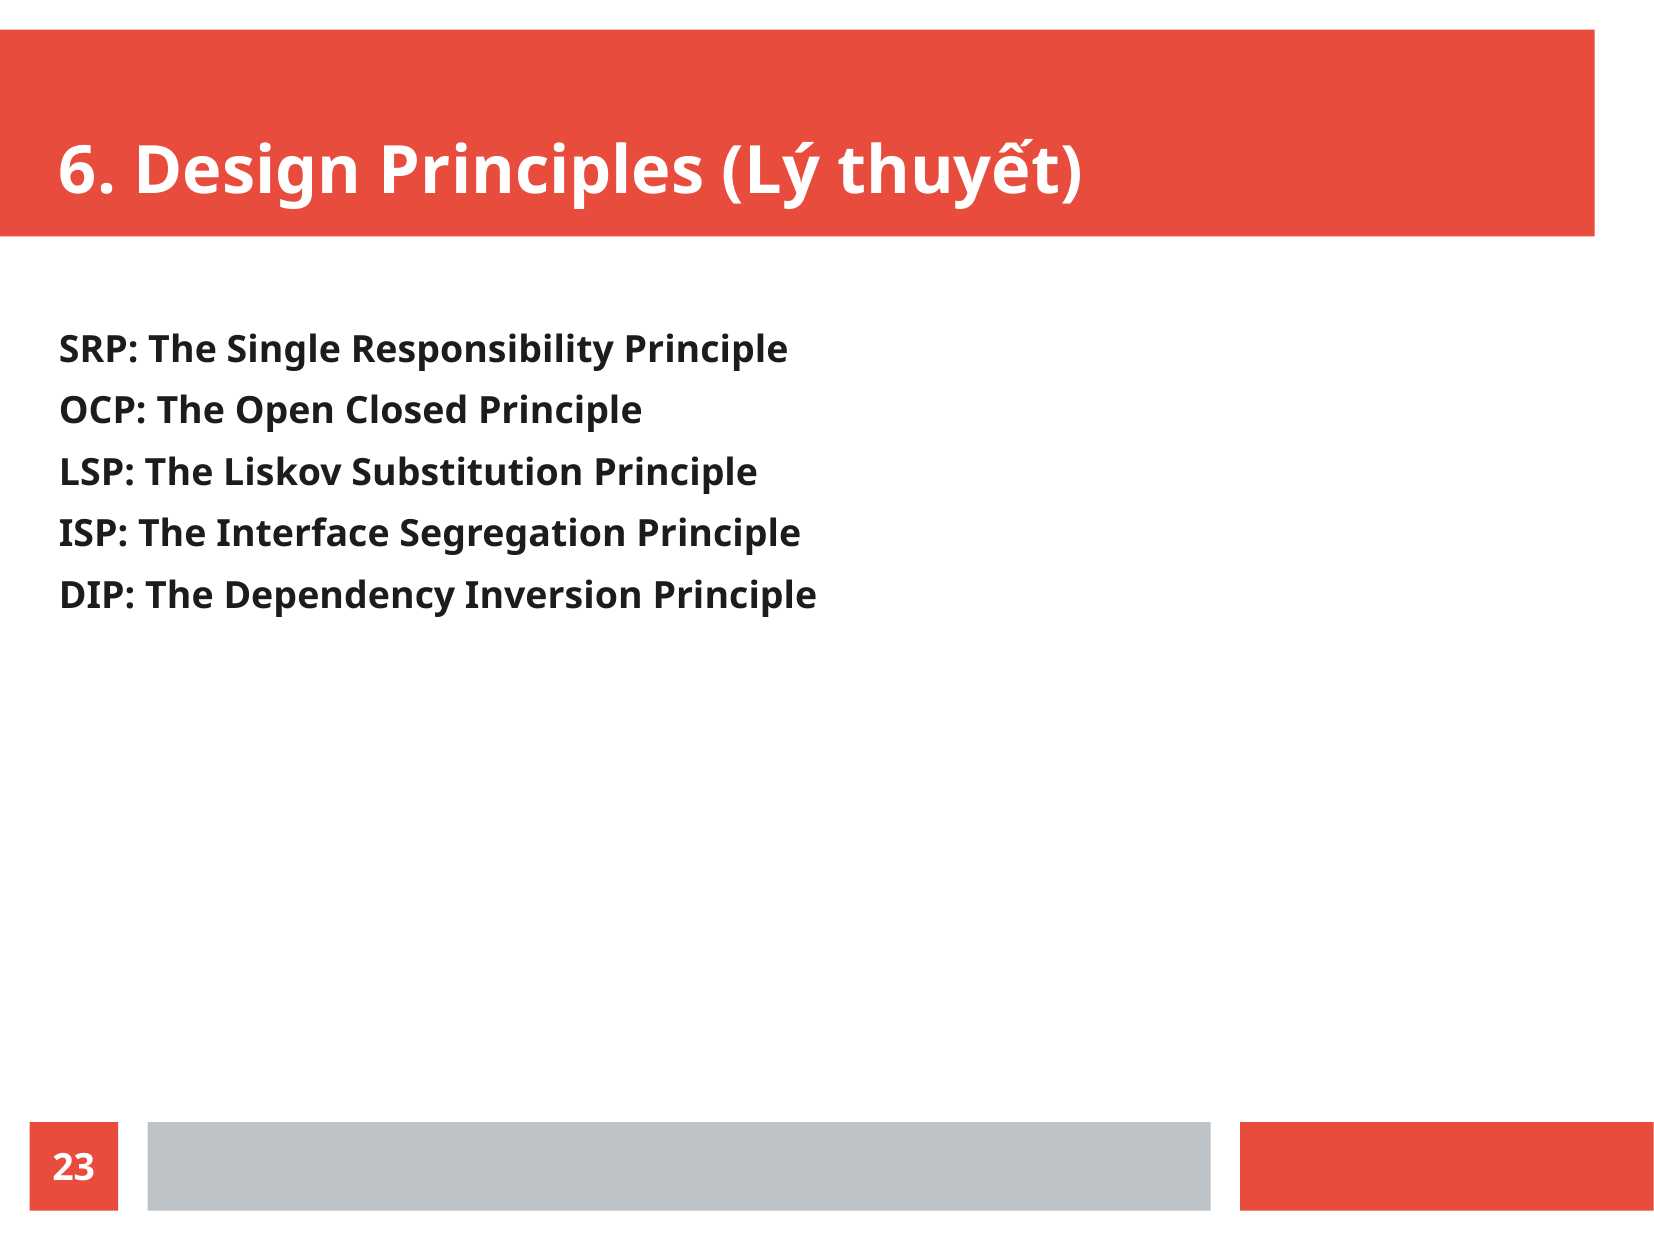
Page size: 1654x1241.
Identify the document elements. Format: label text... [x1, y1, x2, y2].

text_box [29, 1122, 119, 1211]
list SRP: The Single Responsibility Principle OCP: The Open Closed Principle LSP: The Liskov Substitution Principle ISP: The Interface Segregation Principle DIP: The Dependency Inversion Principle [59, 324, 1565, 1093]
title 6. Design Principles (Lý thuyết) [59, 59, 1595, 207]
